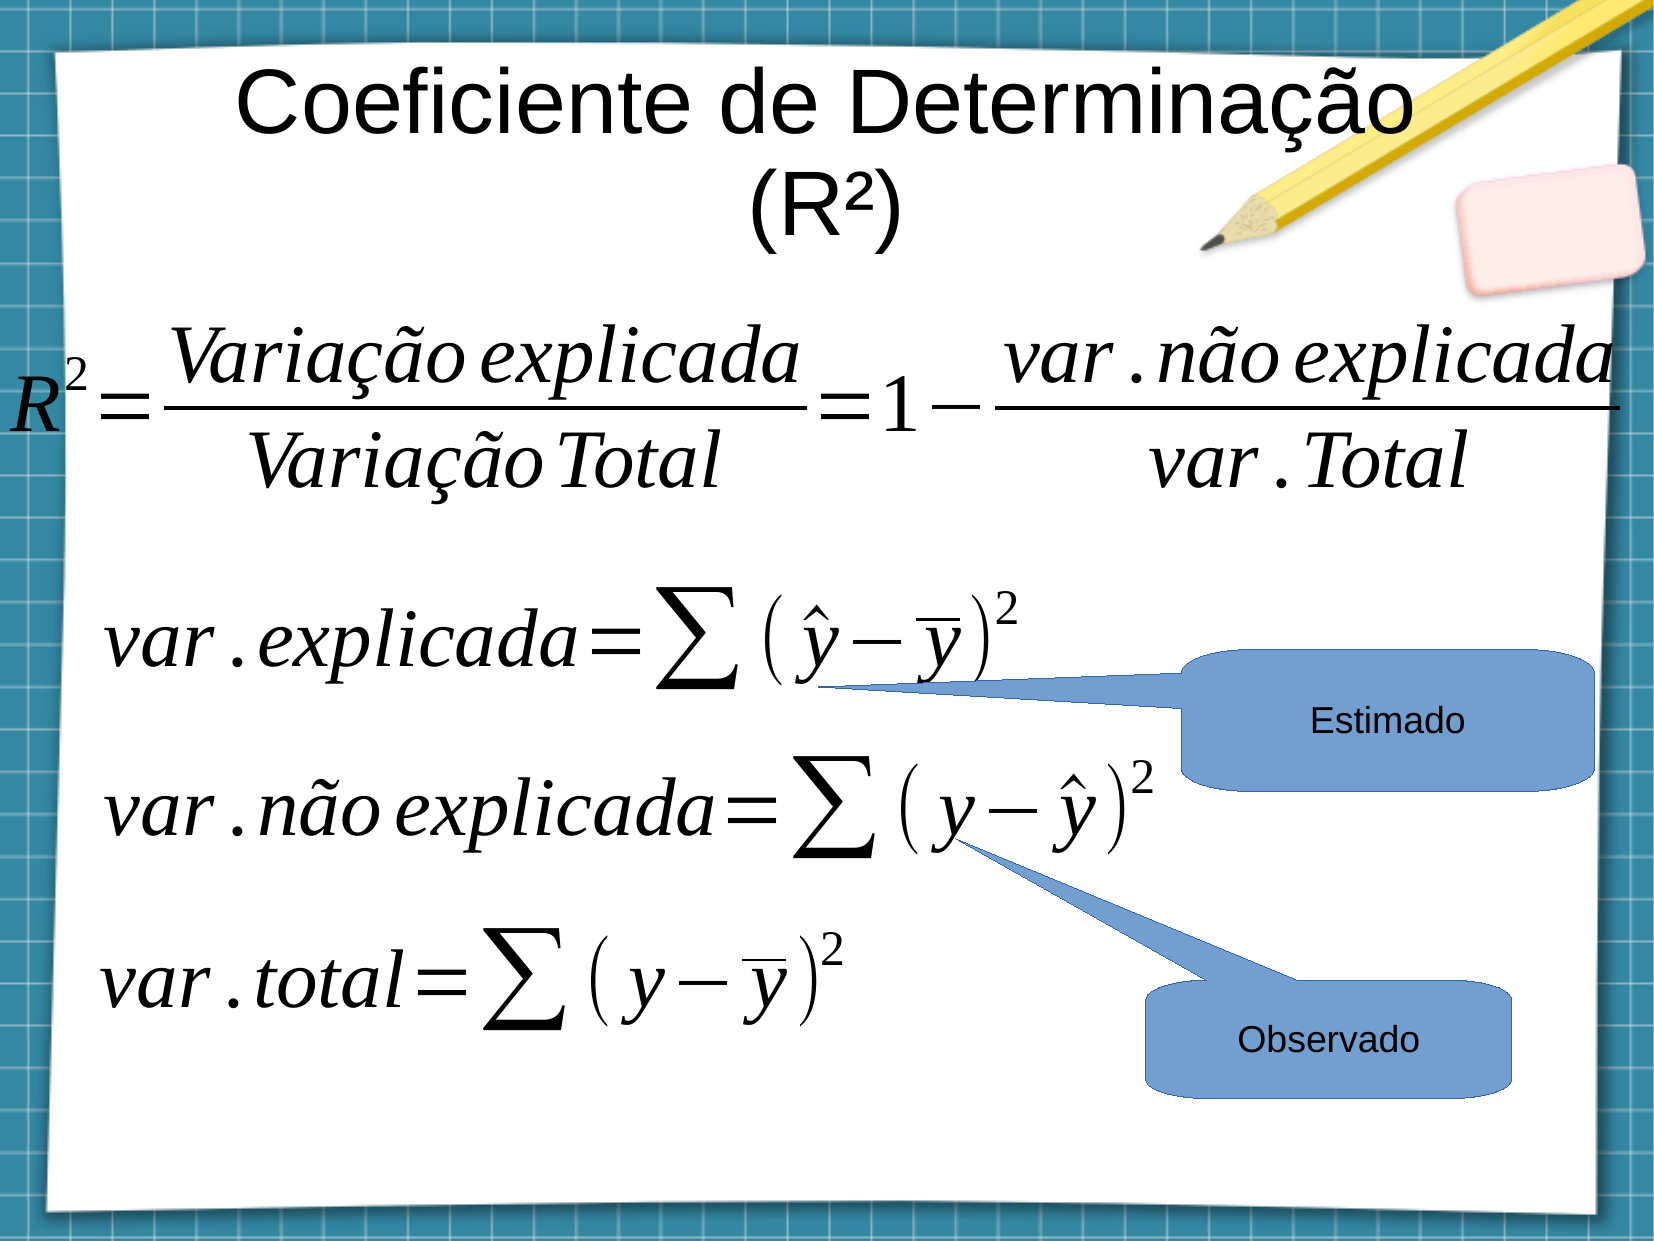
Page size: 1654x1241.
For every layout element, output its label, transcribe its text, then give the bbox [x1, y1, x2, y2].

text_box Estimado [818, 649, 1595, 792]
chart [94, 580, 1026, 696]
picture [0, 0, 1654, 1241]
chart [0, 309, 1631, 506]
title Coeficiente de Determinação (R²) [82, 49, 1571, 257]
chart [94, 750, 1162, 865]
text_box Observado [955, 838, 1512, 1099]
chart [90, 921, 852, 1037]
